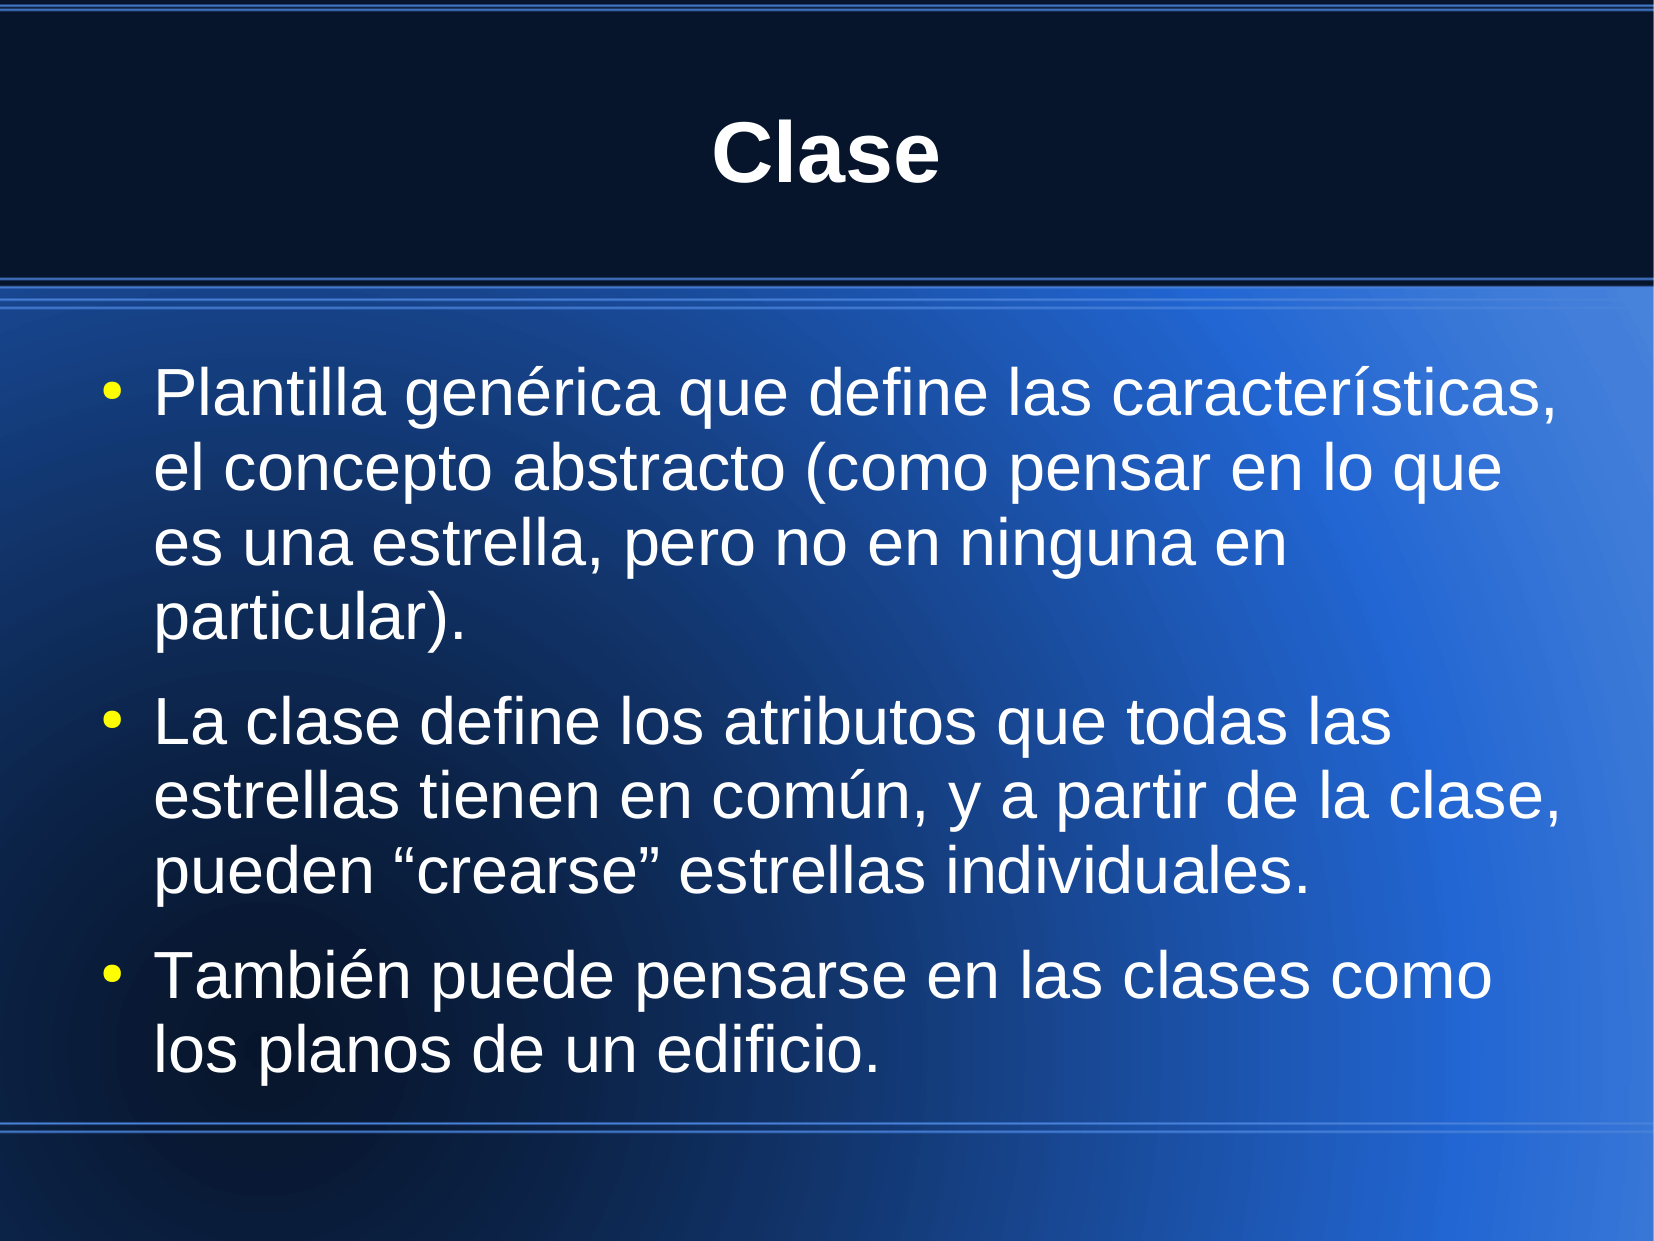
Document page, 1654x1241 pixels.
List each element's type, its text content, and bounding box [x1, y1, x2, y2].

picture [0, 0, 1654, 1241]
title Clase [82, 49, 1571, 257]
list Plantilla genérica que define las características, el concepto abstracto (como pensar en lo que es una estrella, pero no en ninguna en particular). La clase define los atributos que todas las estrellas tienen en común, y a partir de la clase, pueden “crearse” estrellas individuales. También puede pensarse en las clases como los planos de un edificio. [82, 355, 1571, 1088]
